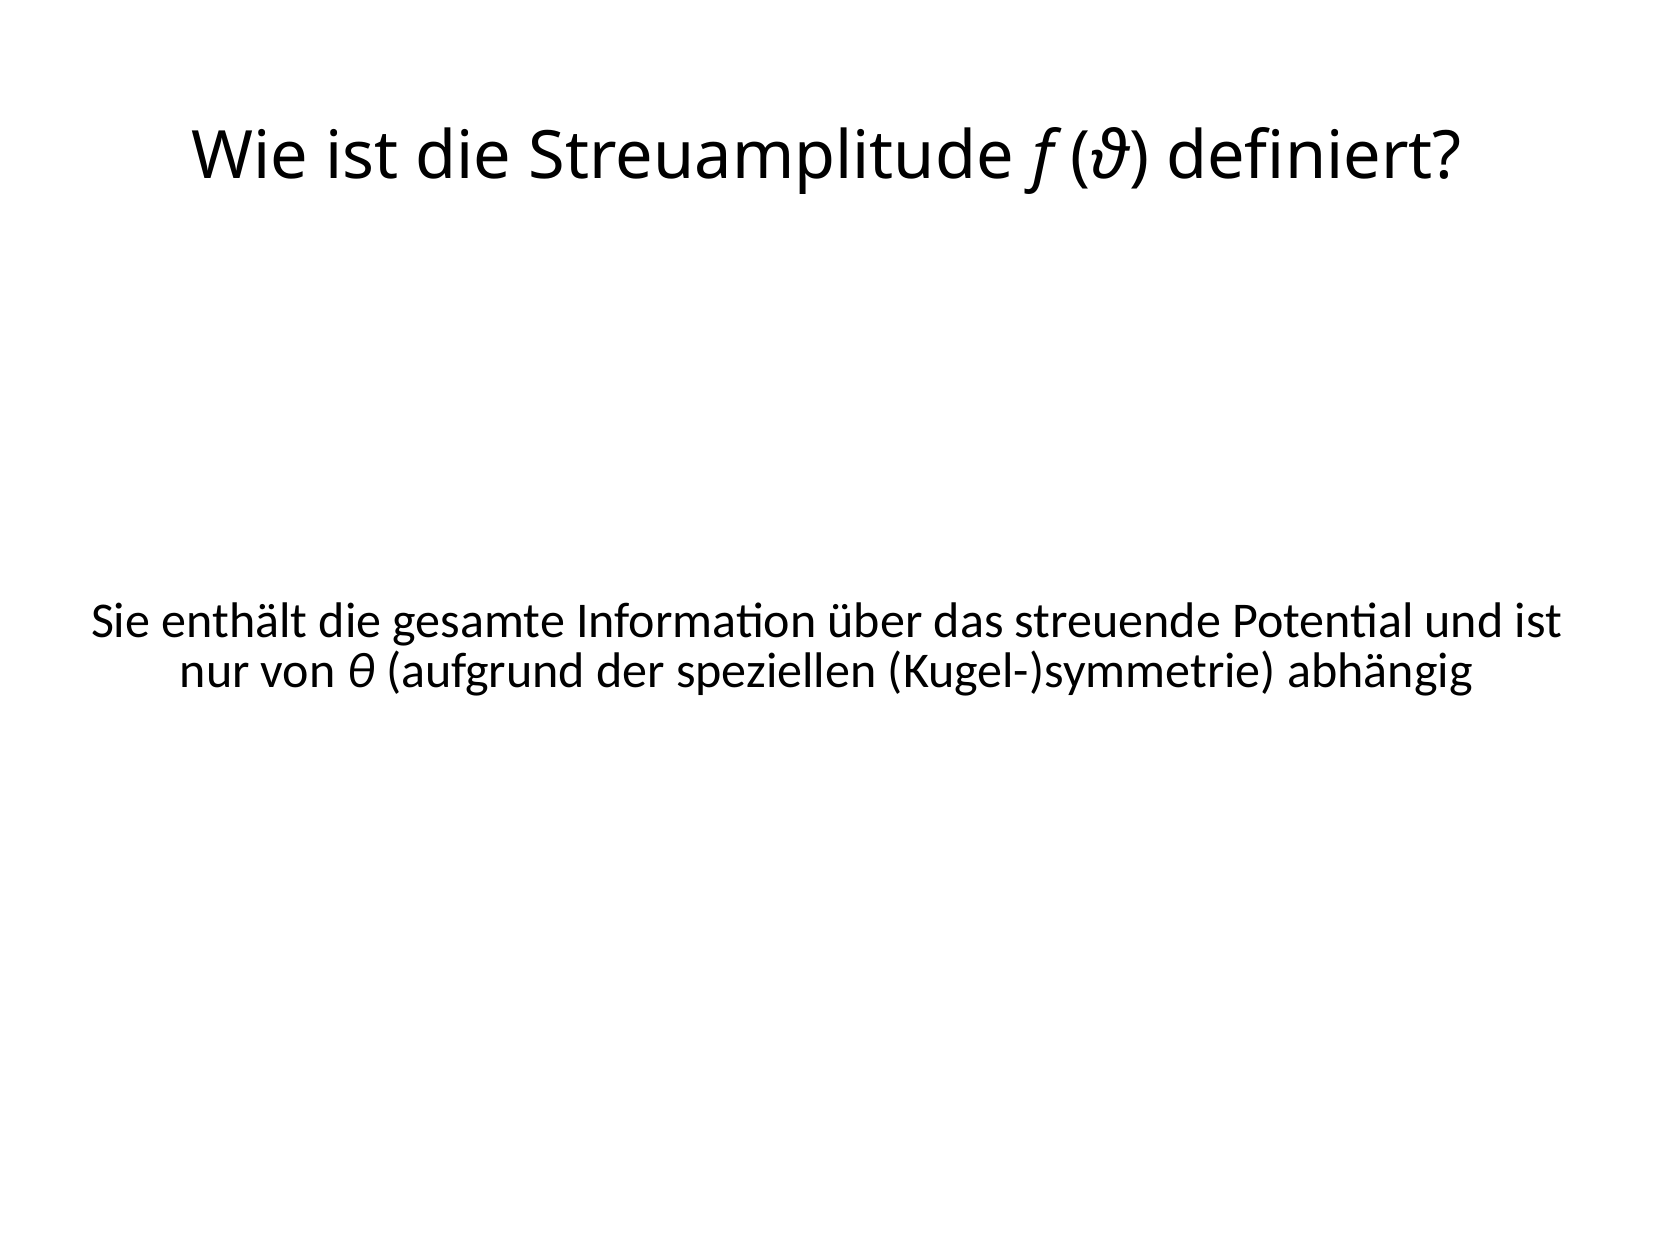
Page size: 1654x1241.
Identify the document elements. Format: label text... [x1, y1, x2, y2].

title Wie ist die Streuamplitude f (ϑ) definiert? [82, 49, 1571, 257]
subtitle Sie enthält die gesamte Information über das streuende Potential und ist nur von θ (aufgrund der speziellen (Kugel-)symmetrie) abhängig [82, 290, 1571, 1010]
